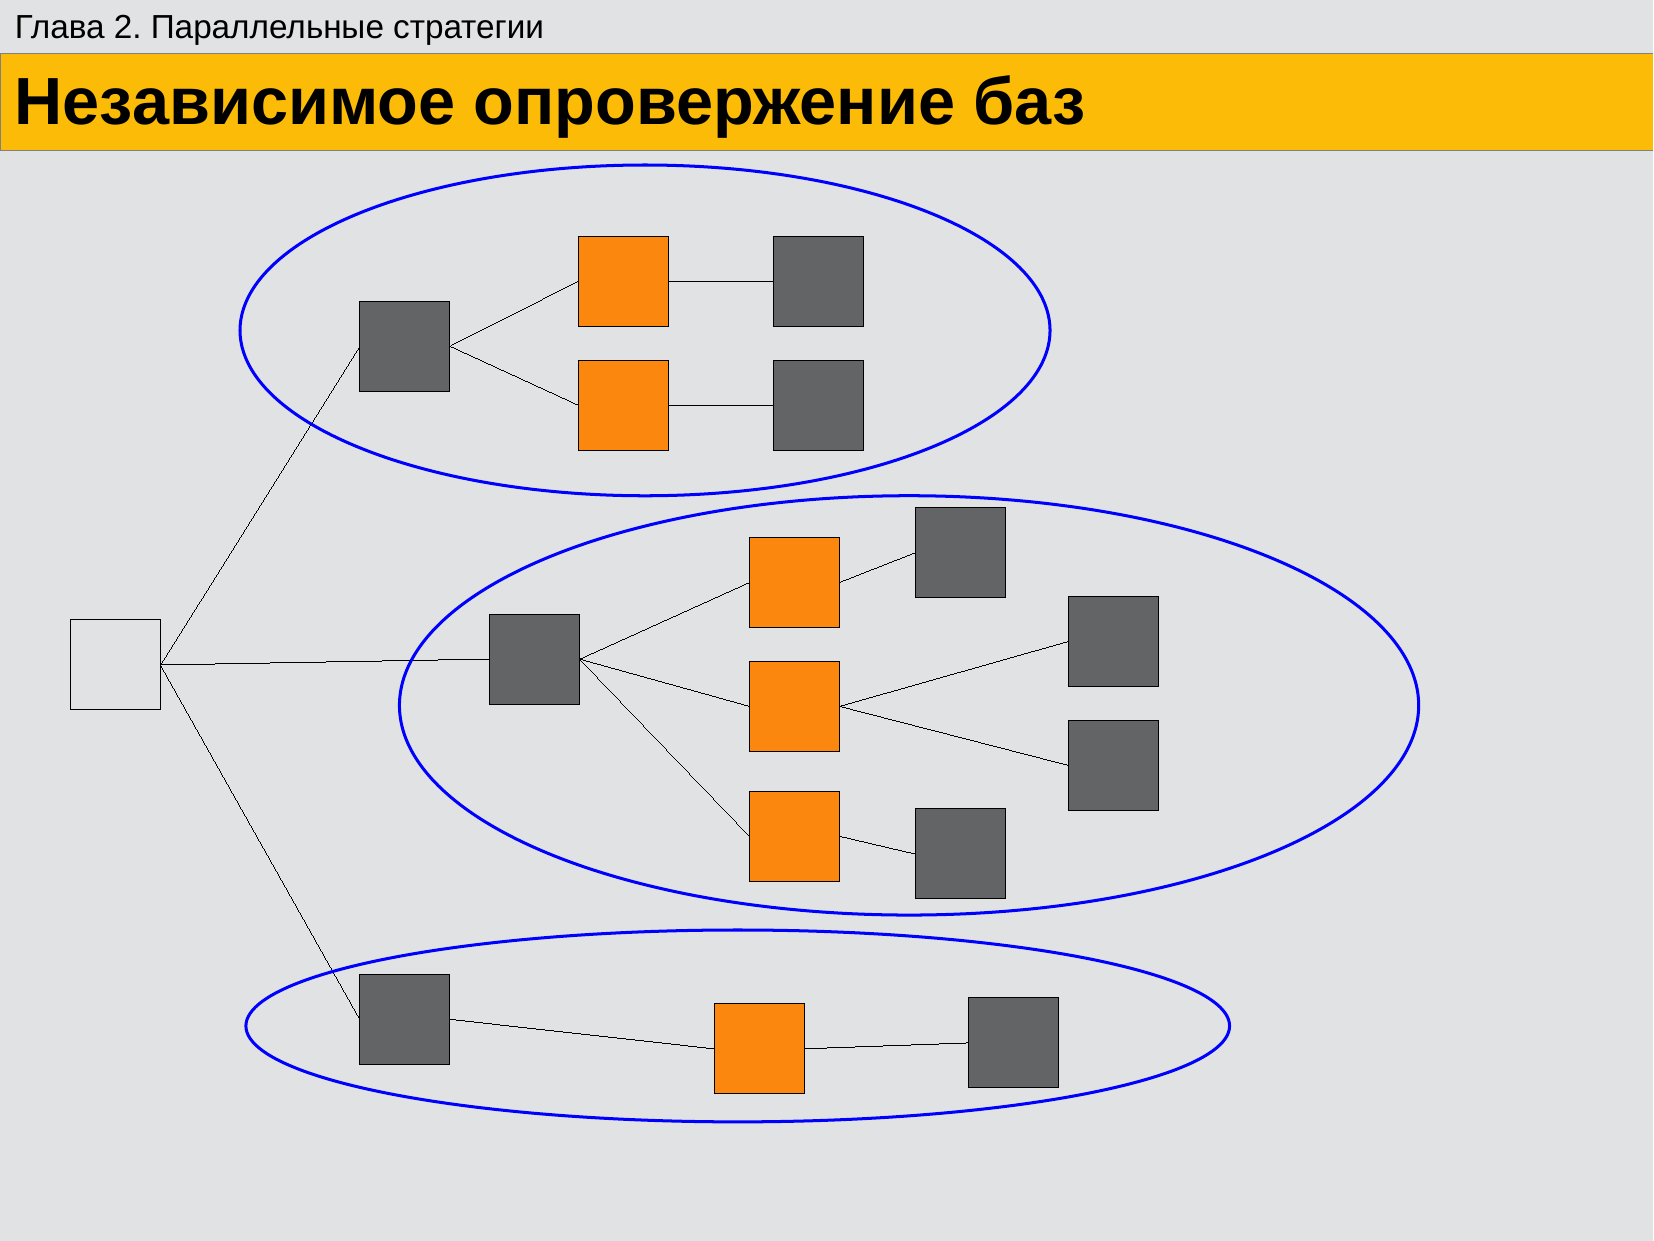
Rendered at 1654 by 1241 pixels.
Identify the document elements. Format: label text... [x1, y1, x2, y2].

text_box [749, 791, 840, 882]
text_box [749, 537, 840, 628]
text_box [915, 808, 1006, 899]
text_box [489, 614, 580, 705]
text_box [359, 301, 450, 392]
text_box [915, 507, 1006, 598]
text_box [359, 974, 450, 1065]
text_box [773, 236, 864, 327]
text_box Независимое опровержение баз [0, 53, 1653, 151]
text_box Глава 2. Параллельные стратегии [0, 1, 464, 58]
text_box [749, 661, 840, 752]
text_box [714, 1003, 805, 1094]
text_box [578, 236, 669, 327]
text_box [1068, 596, 1159, 687]
text_box [968, 997, 1059, 1088]
text_box [1068, 720, 1159, 811]
text_box [773, 360, 864, 451]
text_box [578, 360, 669, 451]
